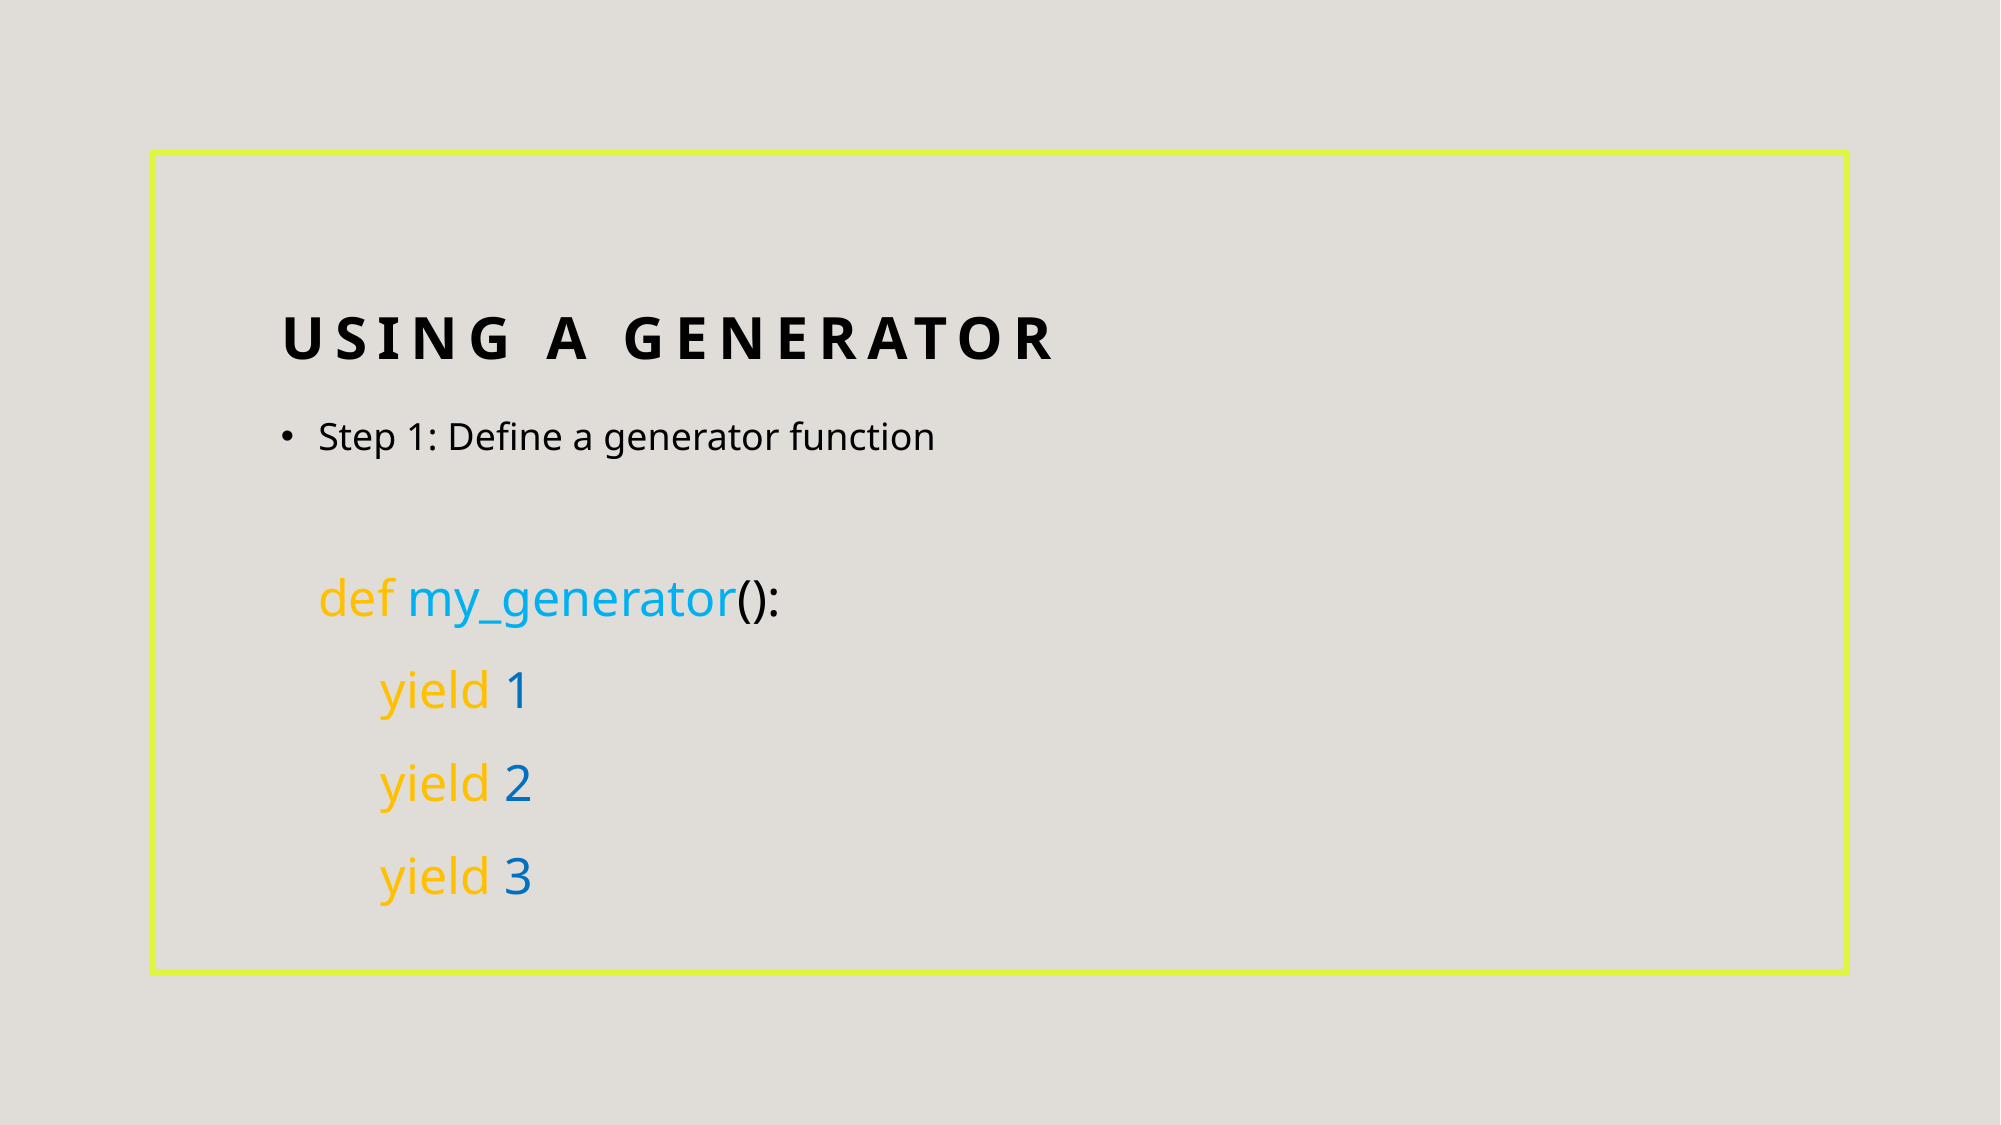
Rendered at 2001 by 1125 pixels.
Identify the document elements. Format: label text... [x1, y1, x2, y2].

title USING a generator [265, 202, 1739, 379]
list Step 1: Define a generator function def my_generator(): yield 1 yield 2 yield 3 [265, 396, 1739, 925]
